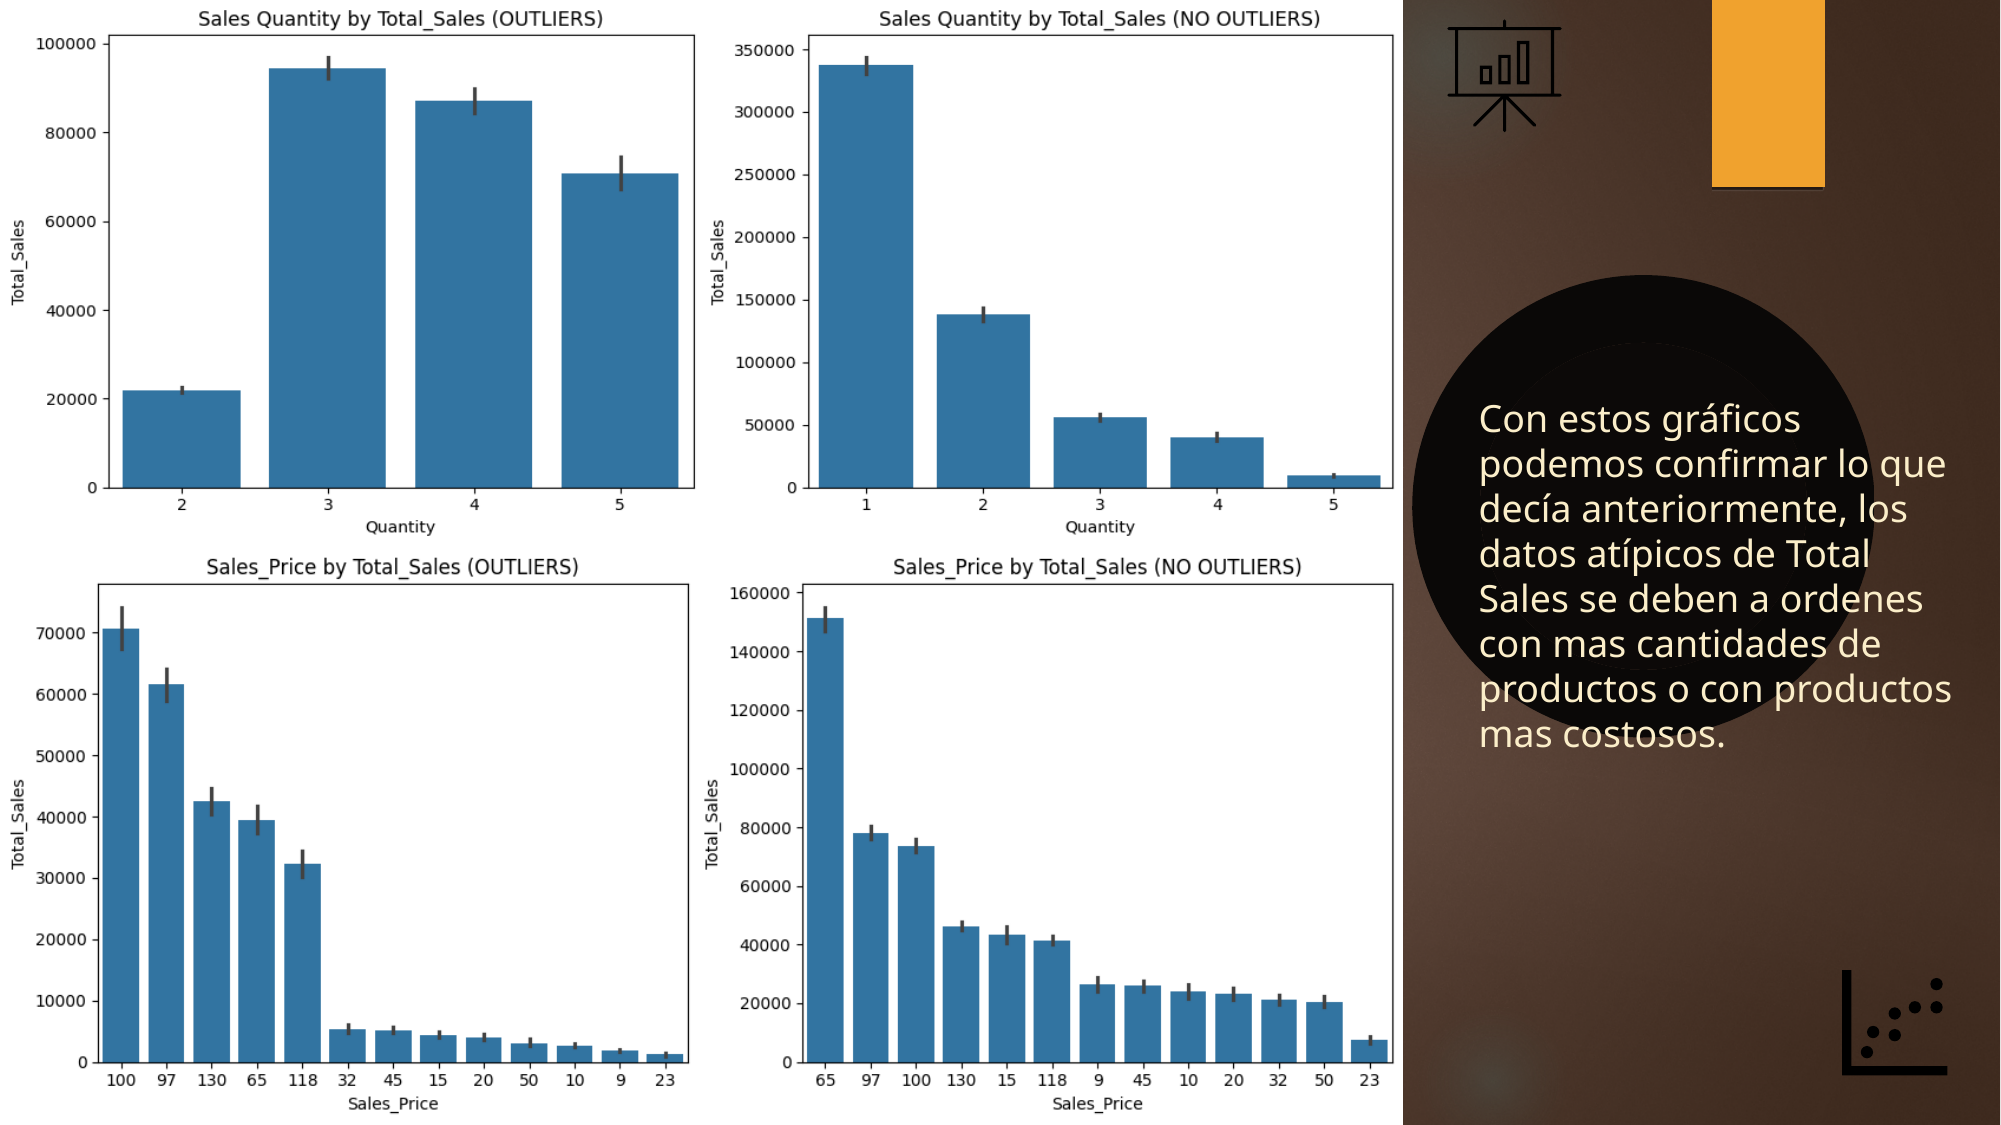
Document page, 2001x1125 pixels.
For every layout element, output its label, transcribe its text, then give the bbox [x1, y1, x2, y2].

picture [1819, 947, 1970, 1098]
picture [1429, 0, 1580, 150]
title Con estos gráficos podemos confirmar lo que decía anteriormente, los datos atípicos de Total Sales se deben a ordenes con mas cantidades de productos o con productos mas costosos. [1463, 387, 1970, 807]
picture [0, 0, 1403, 1125]
